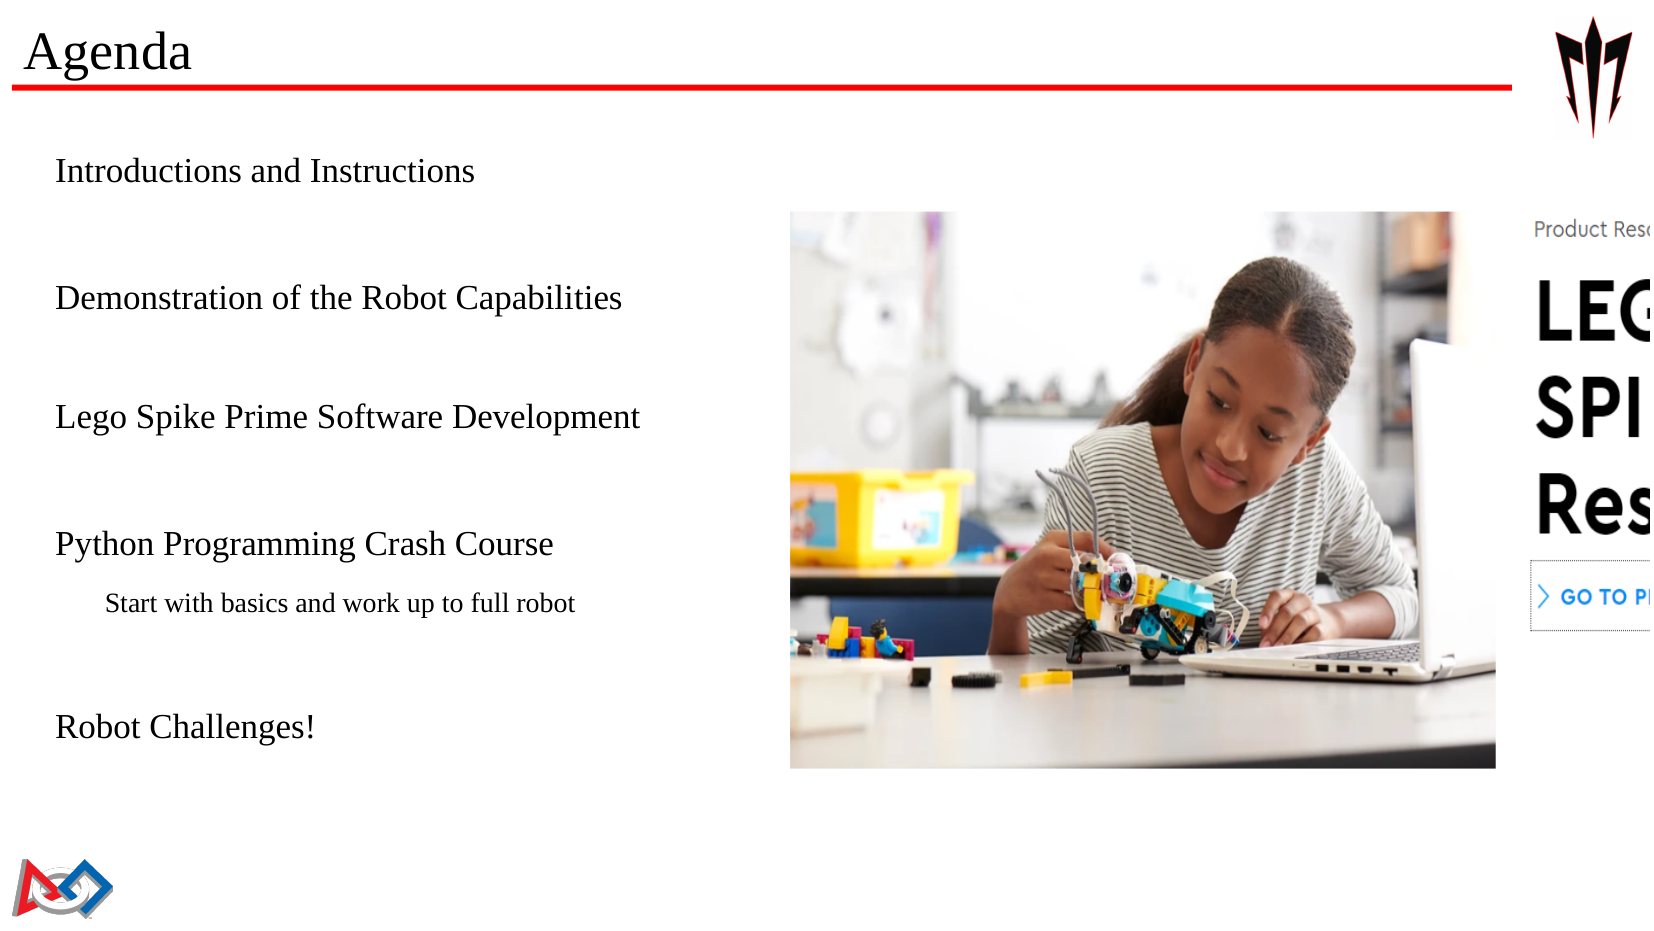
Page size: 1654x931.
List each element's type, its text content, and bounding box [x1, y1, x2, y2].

list Introductions and Instructions Demonstration of the Robot Capabilities Lego Spike Prime Software Development Python Programming Crash Course Start with basics and work up to full robot Robot Challenges! [55, 150, 1501, 751]
picture [12, 859, 113, 919]
picture [784, 190, 1651, 788]
picture [1555, 16, 1633, 139]
title Agenda [23, 13, 1512, 89]
